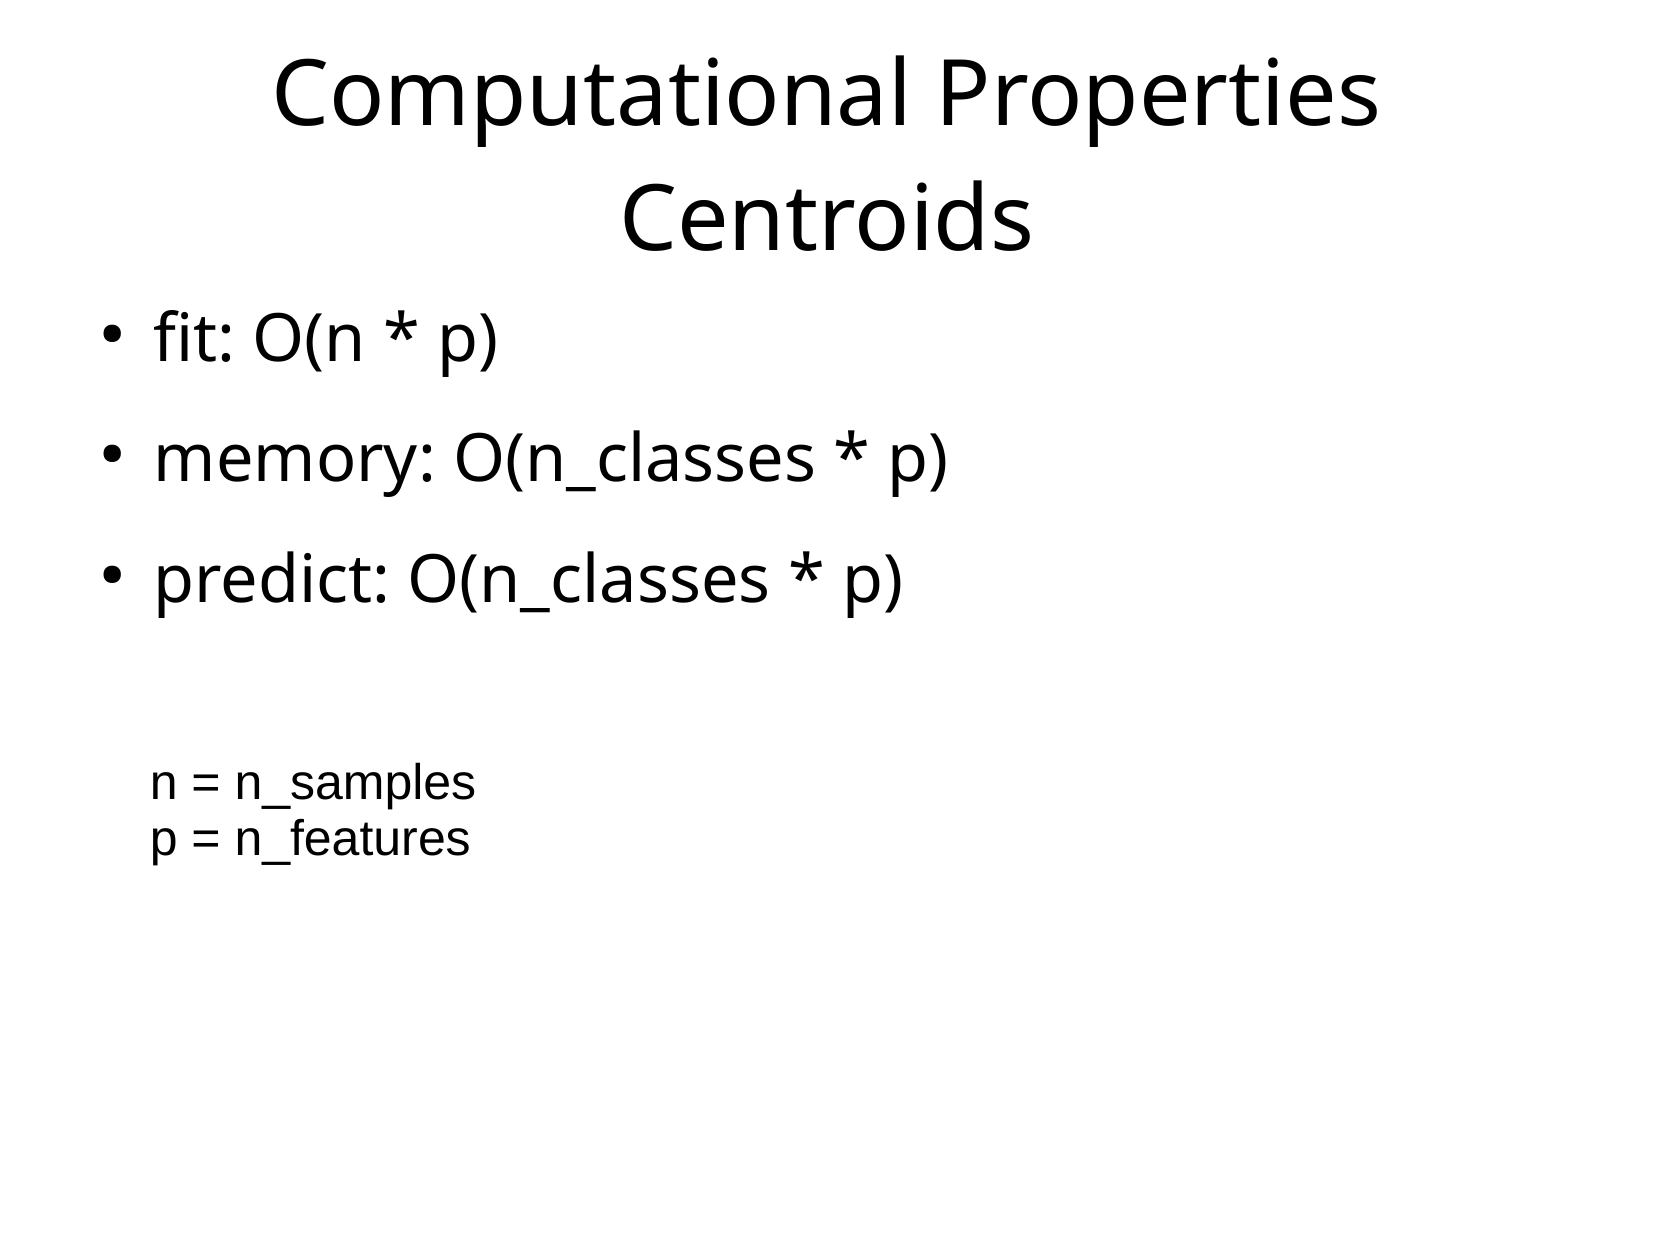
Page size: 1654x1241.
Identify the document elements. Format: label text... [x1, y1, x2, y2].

list fit: O(n * p) memory: O(n_classes * p) predict: O(n_classes * p) [82, 290, 1571, 1010]
title Computational Properties Centroids [82, 49, 1571, 257]
